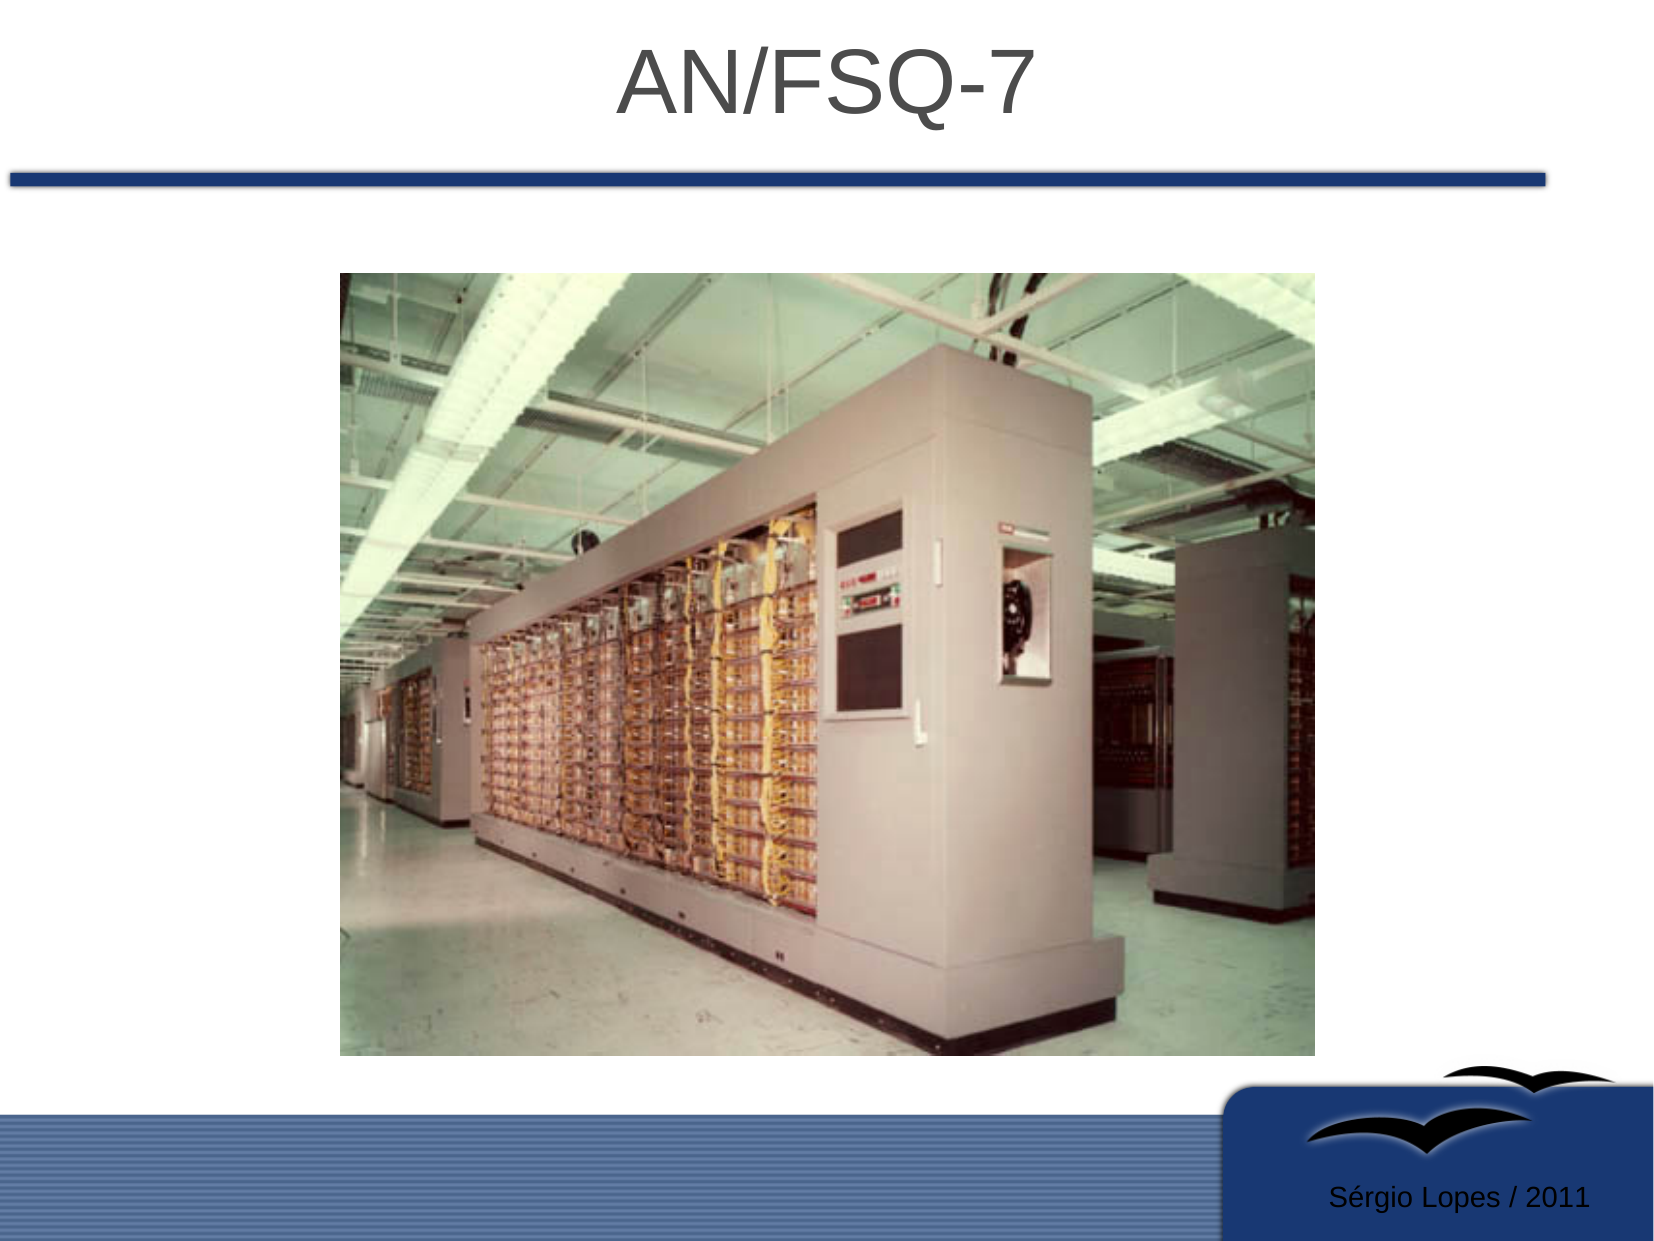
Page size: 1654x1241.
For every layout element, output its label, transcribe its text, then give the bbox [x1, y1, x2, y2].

title AN/FSQ-7 [121, 0, 1534, 164]
text_box Sérgio Lopes / 2011 [1328, 1181, 1588, 1214]
picture [0, 0, 1654, 1241]
